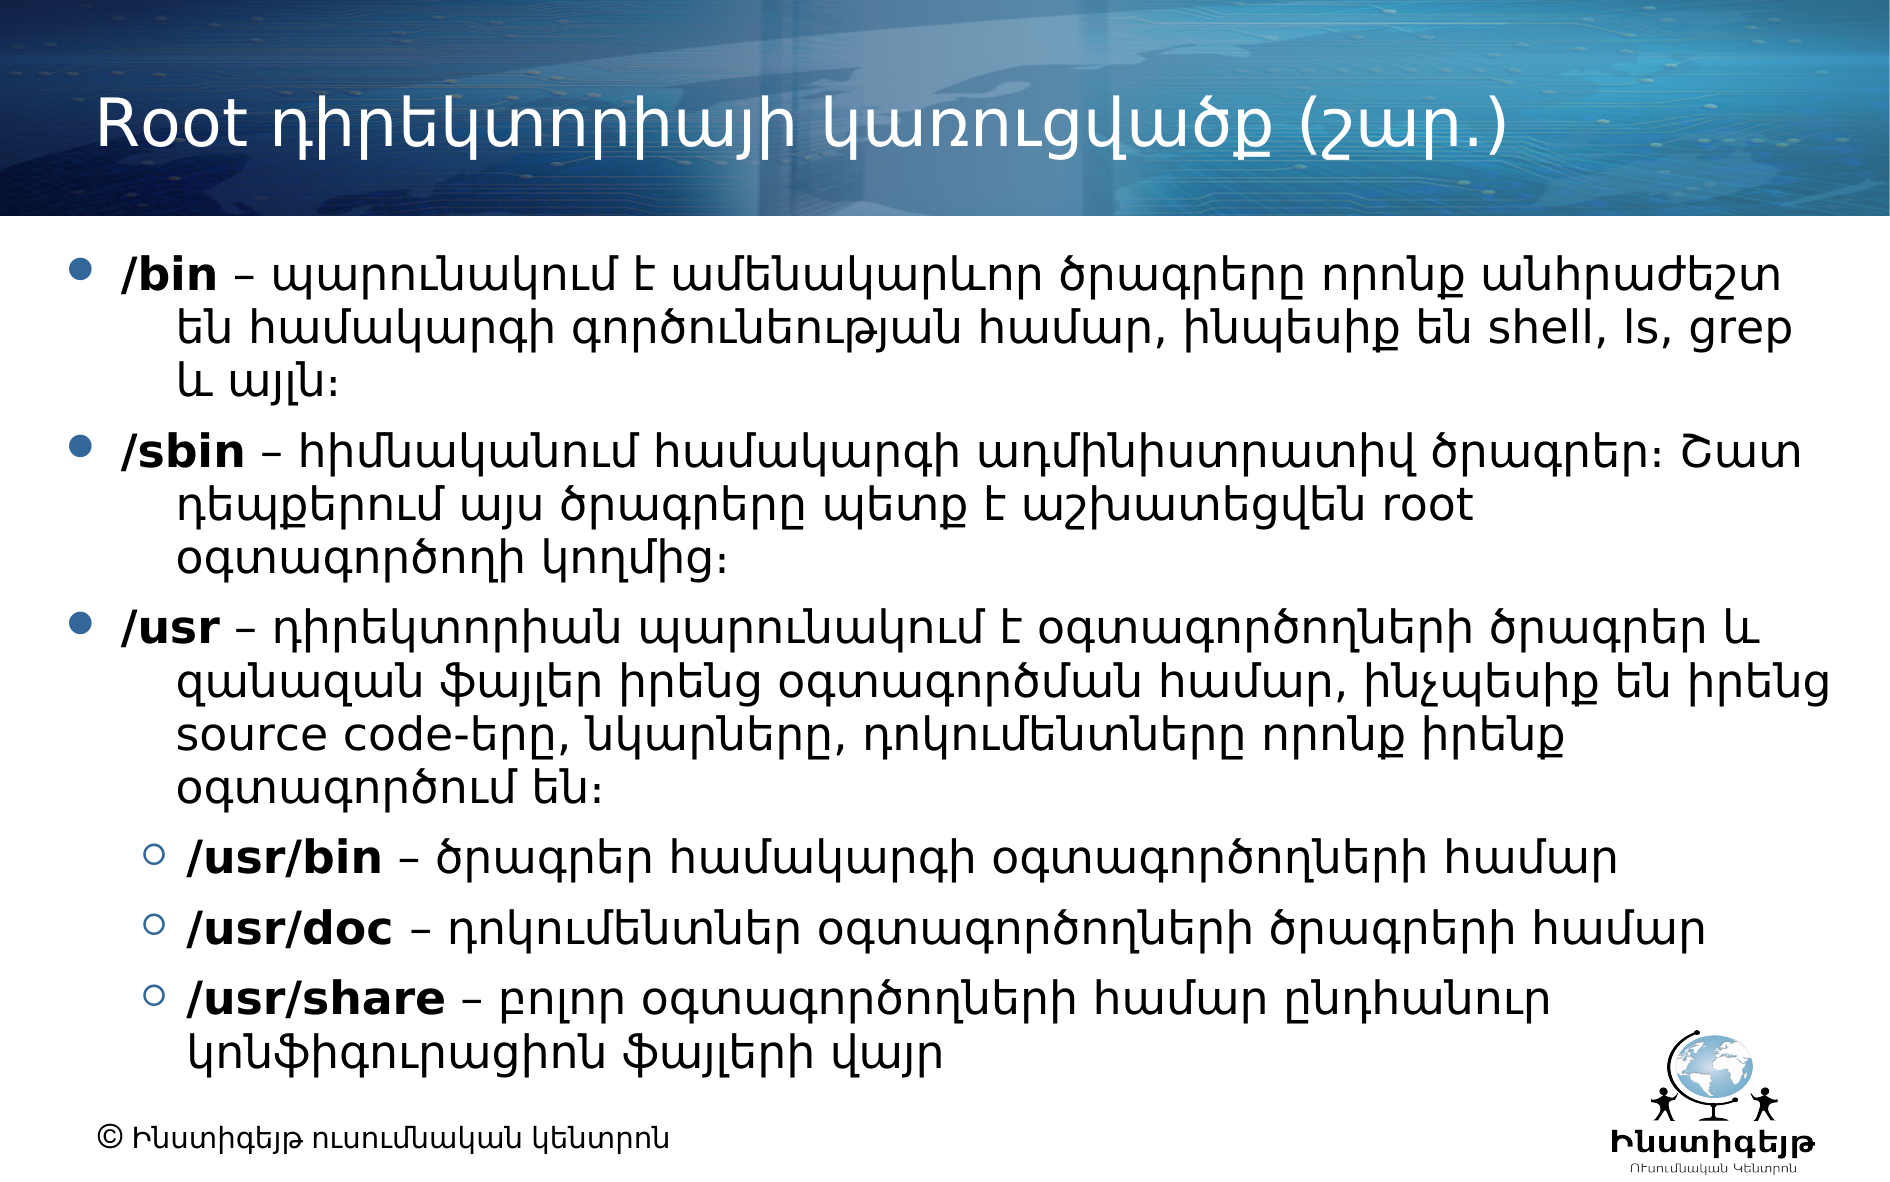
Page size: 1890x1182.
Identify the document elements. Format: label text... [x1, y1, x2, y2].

picture [0, 0, 1890, 216]
list /bin – պարունակում է ամենակարևոր ծրագրերը որոնք անհրաժեշտ են համակարգի գործունեության համար, ինպեսիք են shell, ls, grep և այլն։ /sbin – հիմնականում համակարգի ադմինիստրատիվ ծրագրեր։ Շատ դեպքերում այս ծրագրերը պետք է աշխատեցվեն root օգտագործողի կողմից։ /usr – դիրեկտորիան պարունակում է օգտագործողների ծրագրեր և զանազան ֆայլեր իրենց օգտագործման համար, ինչպեսիք են իրենց source code-երը, նկարները, դոկումենտները որոնք իրենք օգտագործում են։ /usr/bin – ծրագրեր համակարգի օգտագործողների համար /usr/doc – դոկումենտներ օգտագործողների ծրագրերի համար /usr/share – բոլոր օգտագործողների համար ընդհանուր կոնֆիգուրացիոն ֆայլերի վայր [65, 247, 1838, 1079]
picture [1612, 1079, 1815, 1175]
title Root դիրեկտորիայի կառուցվածք (շար․) [94, 47, 1793, 217]
